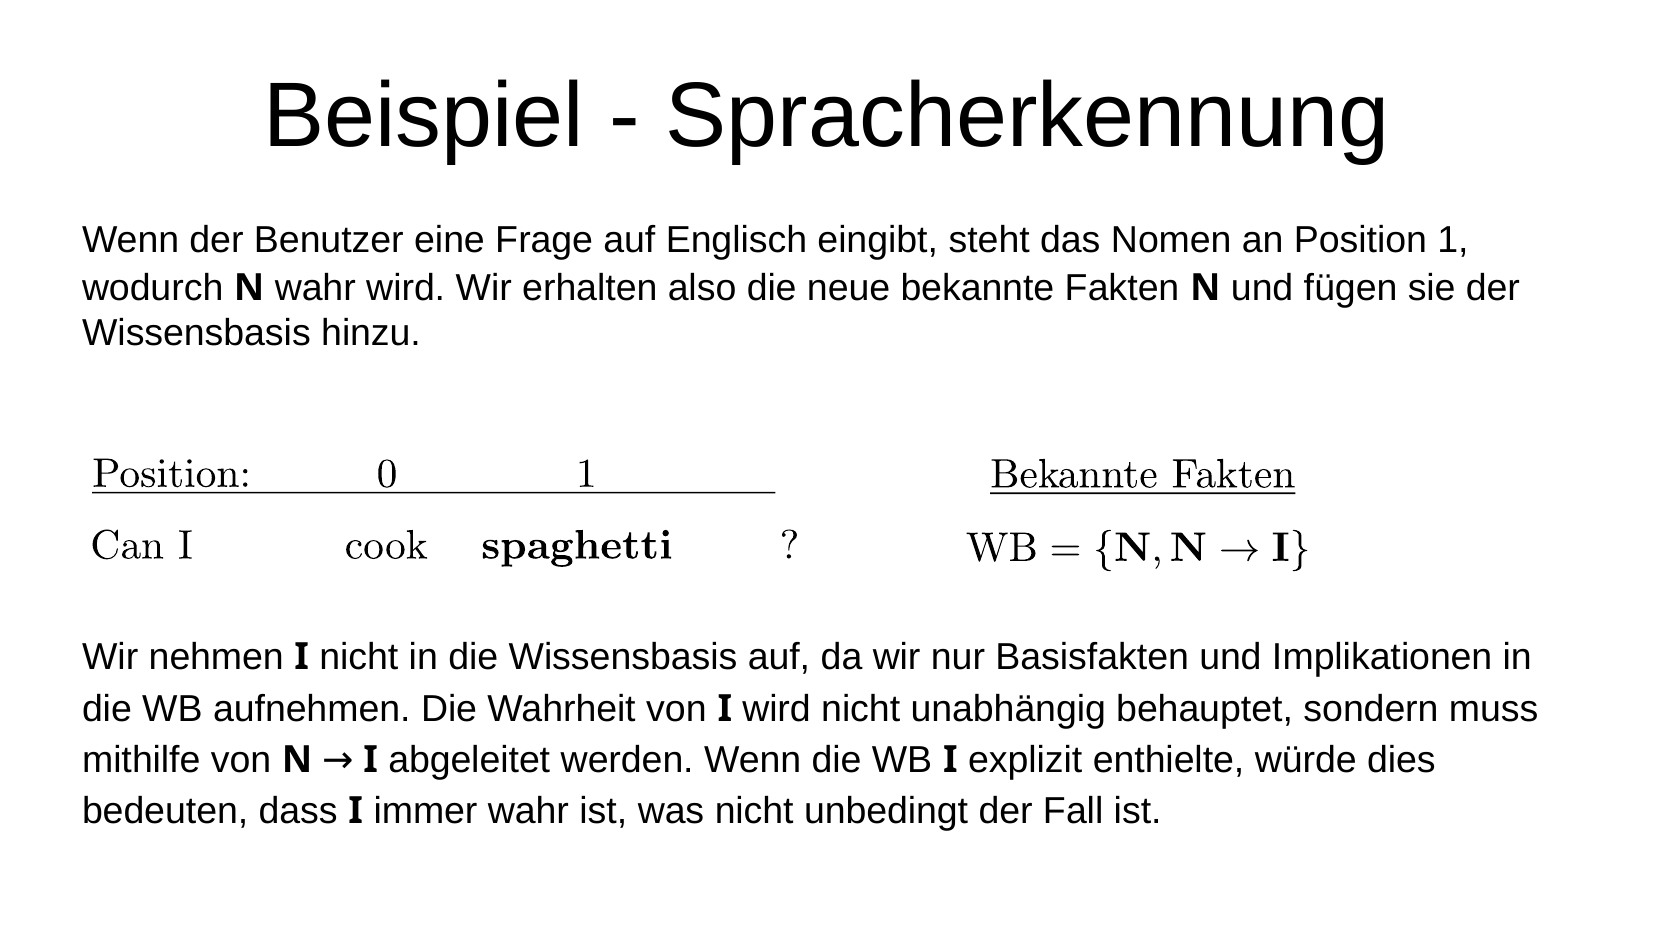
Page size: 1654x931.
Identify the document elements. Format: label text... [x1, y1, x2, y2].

text_box [92, 529, 797, 567]
text_box Wenn der Benutzer eine Frage auf Englisch eingibt, steht das Nomen an Position 1, wodurch N wahr wird. Wir erhalten also die neue bekannte Fakten N und fügen sie der Wissensbasis hinzu. Wir nehmen I nicht in die Wissensbasis auf, da wir nur Basisfakten und Implikationen in die WB aufnehmen. Die Wahrheit von I wird nicht unabhängig behauptet, sondern muss mithilfe von N → I abgeleitet werden. Wenn die WB I explizit enthielte, würde dies bedeuten, dass I immer wahr ist, was nicht unbedingt der Fall ist. [82, 226, 1547, 826]
text_box [990, 458, 1296, 495]
title Beispiel - Spracherkennung [82, 37, 1571, 193]
text_box [92, 458, 776, 494]
text_box [966, 529, 1308, 572]
